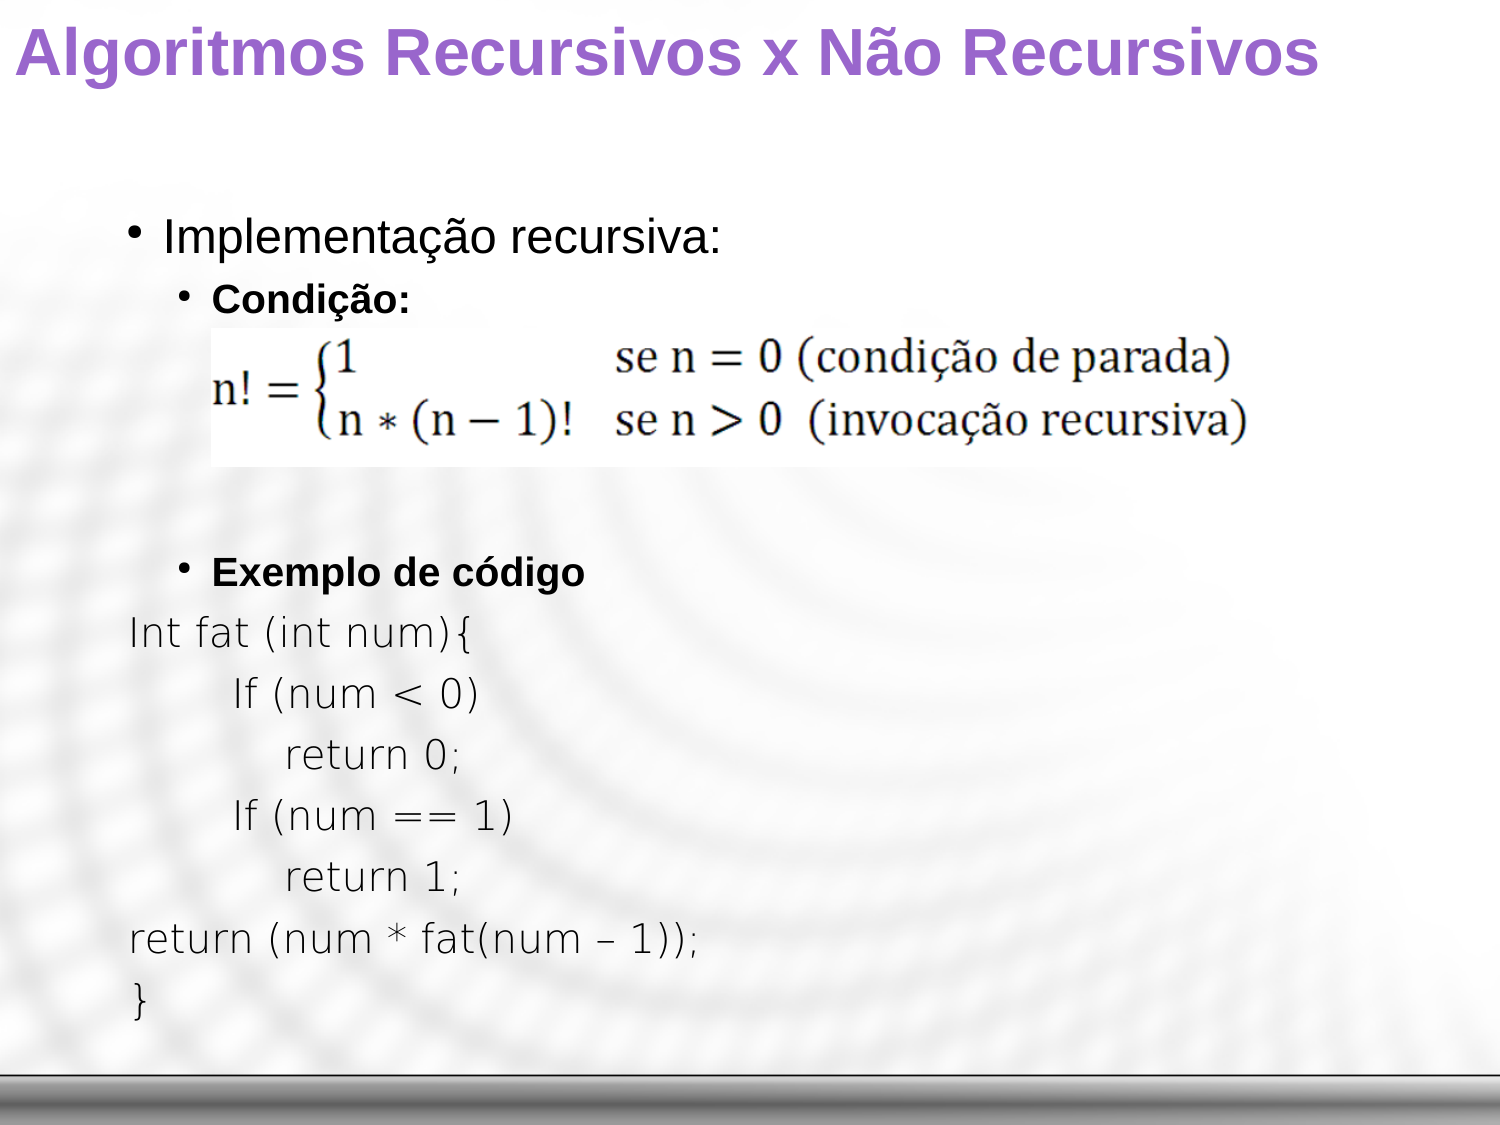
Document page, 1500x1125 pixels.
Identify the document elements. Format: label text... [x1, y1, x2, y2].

picture [0, 0, 1500, 1125]
list Implementação recursiva: Condição: Exemplo de código Int fat (int num){ If (num < 0) return 0; If (num == 1) return 1; return (num * fat(num – 1)); } [58, 196, 1442, 1036]
title Algoritmos Recursivos x Não Recursivos [0, 0, 1353, 102]
